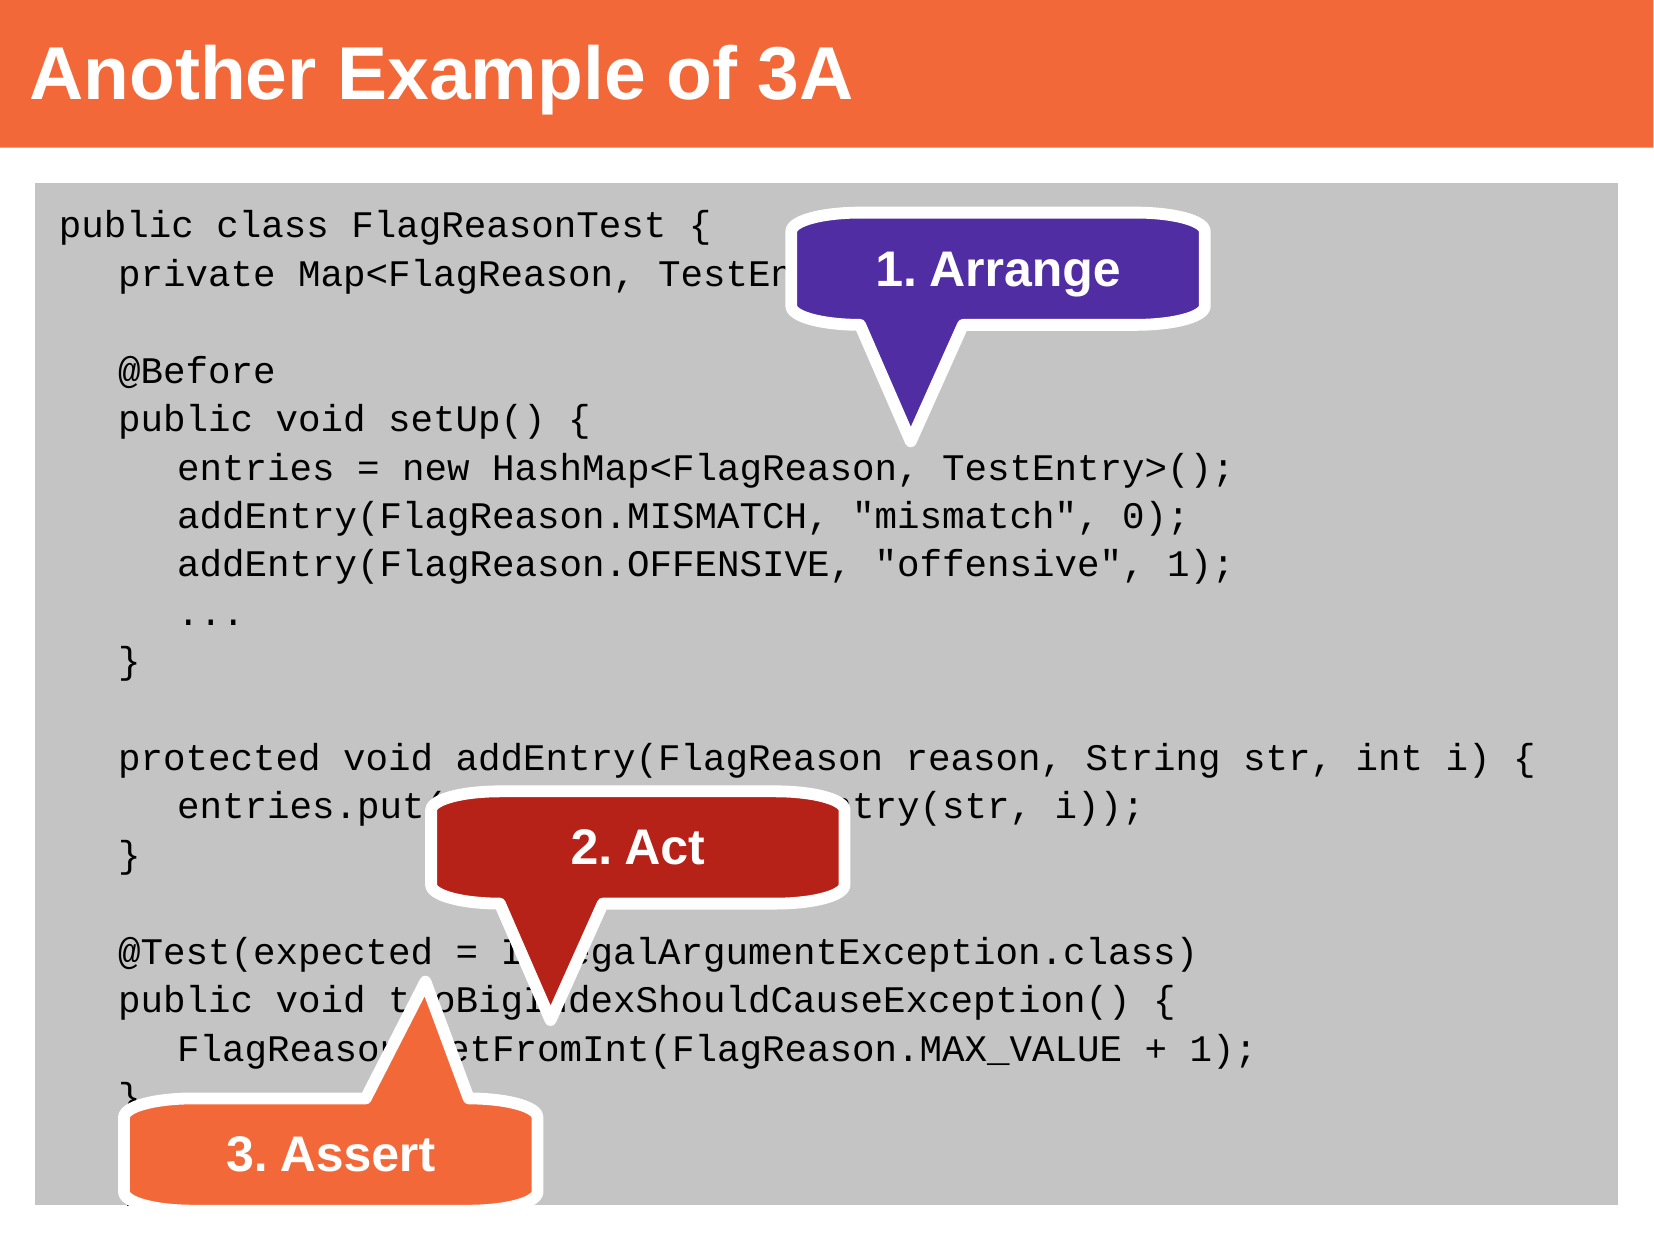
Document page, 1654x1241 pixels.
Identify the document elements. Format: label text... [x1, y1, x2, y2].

text_box 2. Act [431, 791, 845, 1021]
text_box 1. Arrange [791, 212, 1205, 442]
text_box public class FlagReasonTest { private Map<FlagReason, TestEntry> entries; @Before public void setUp() { entries = new HashMap<FlagReason, TestEntry>(); addEntry(FlagReason.MISMATCH, "mismatch", 0); addEntry(FlagReason.OFFENSIVE, "offensive", 1); ... } protected void addEntry(FlagReason reason, String str, int i) { entries.put(reason, new TestEntry(str, i)); } @Test(expected = IllegalArgumentException.class) public void tooBigIndexShouldCauseException() { FlagReason.getFromInt(FlagReason.MAX_VALUE + 1); } ... [29, 177, 1625, 1211]
text_box 3. Assert [124, 981, 538, 1211]
title Another Example of 3A [0, 0, 1654, 148]
